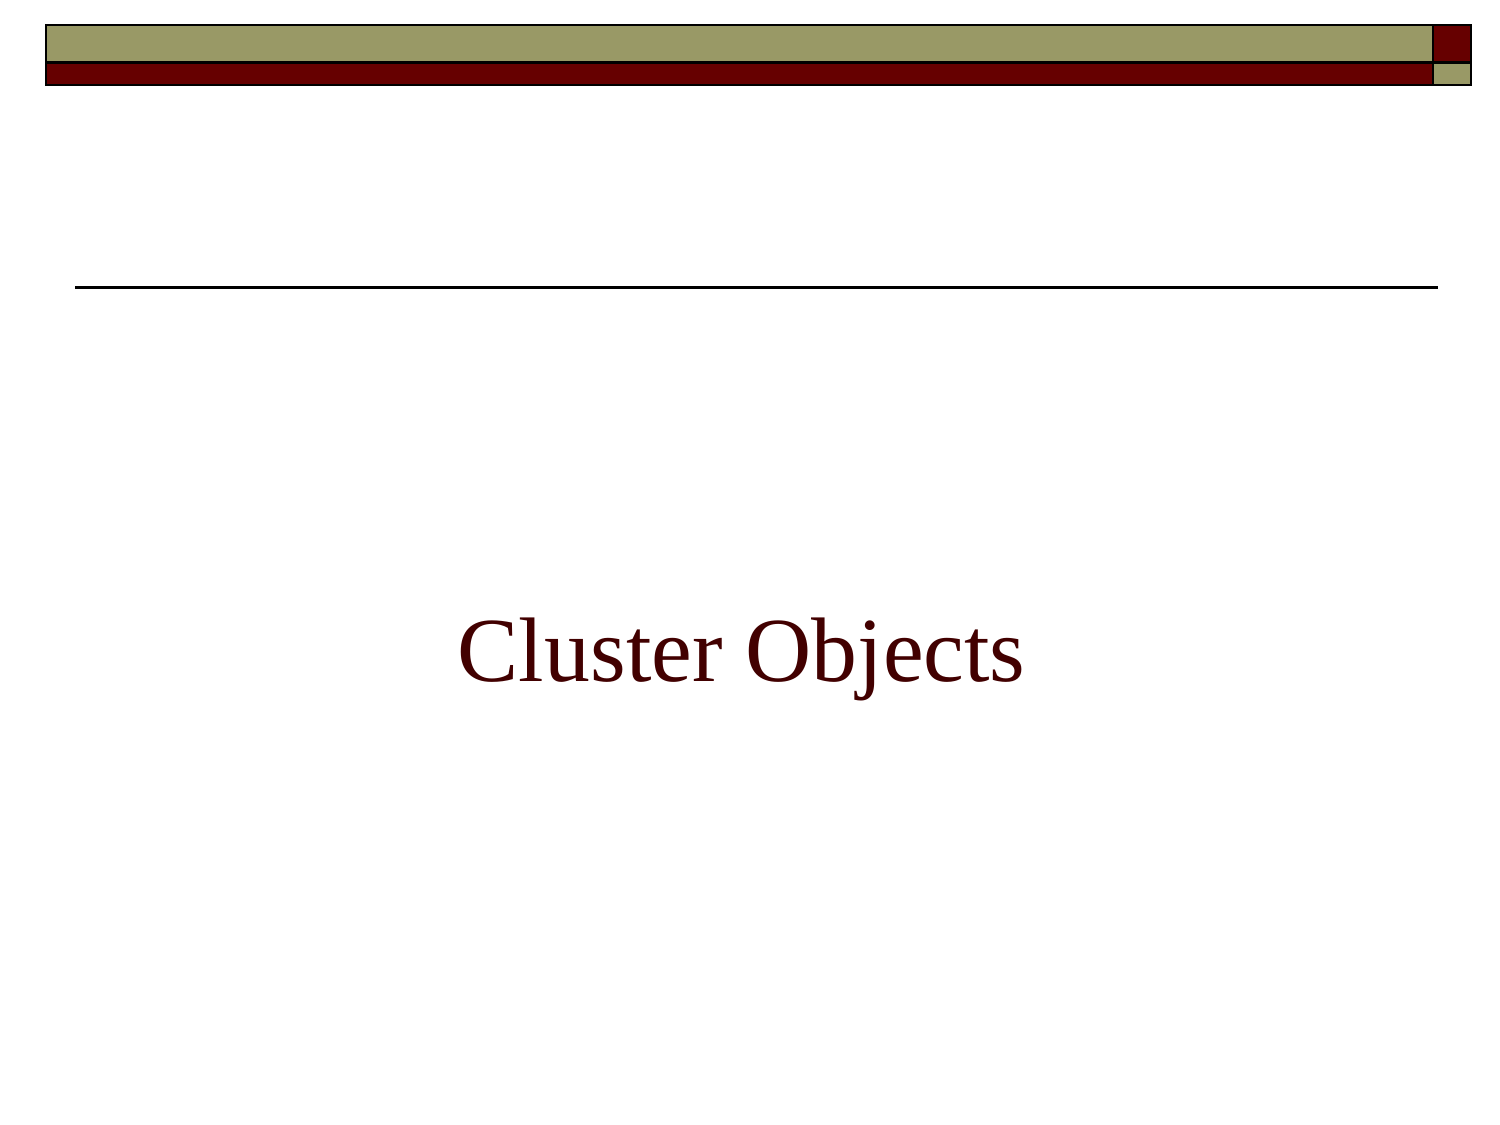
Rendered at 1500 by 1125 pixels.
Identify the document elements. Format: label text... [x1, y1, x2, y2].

title Cluster Objects [67, 532, 1418, 768]
